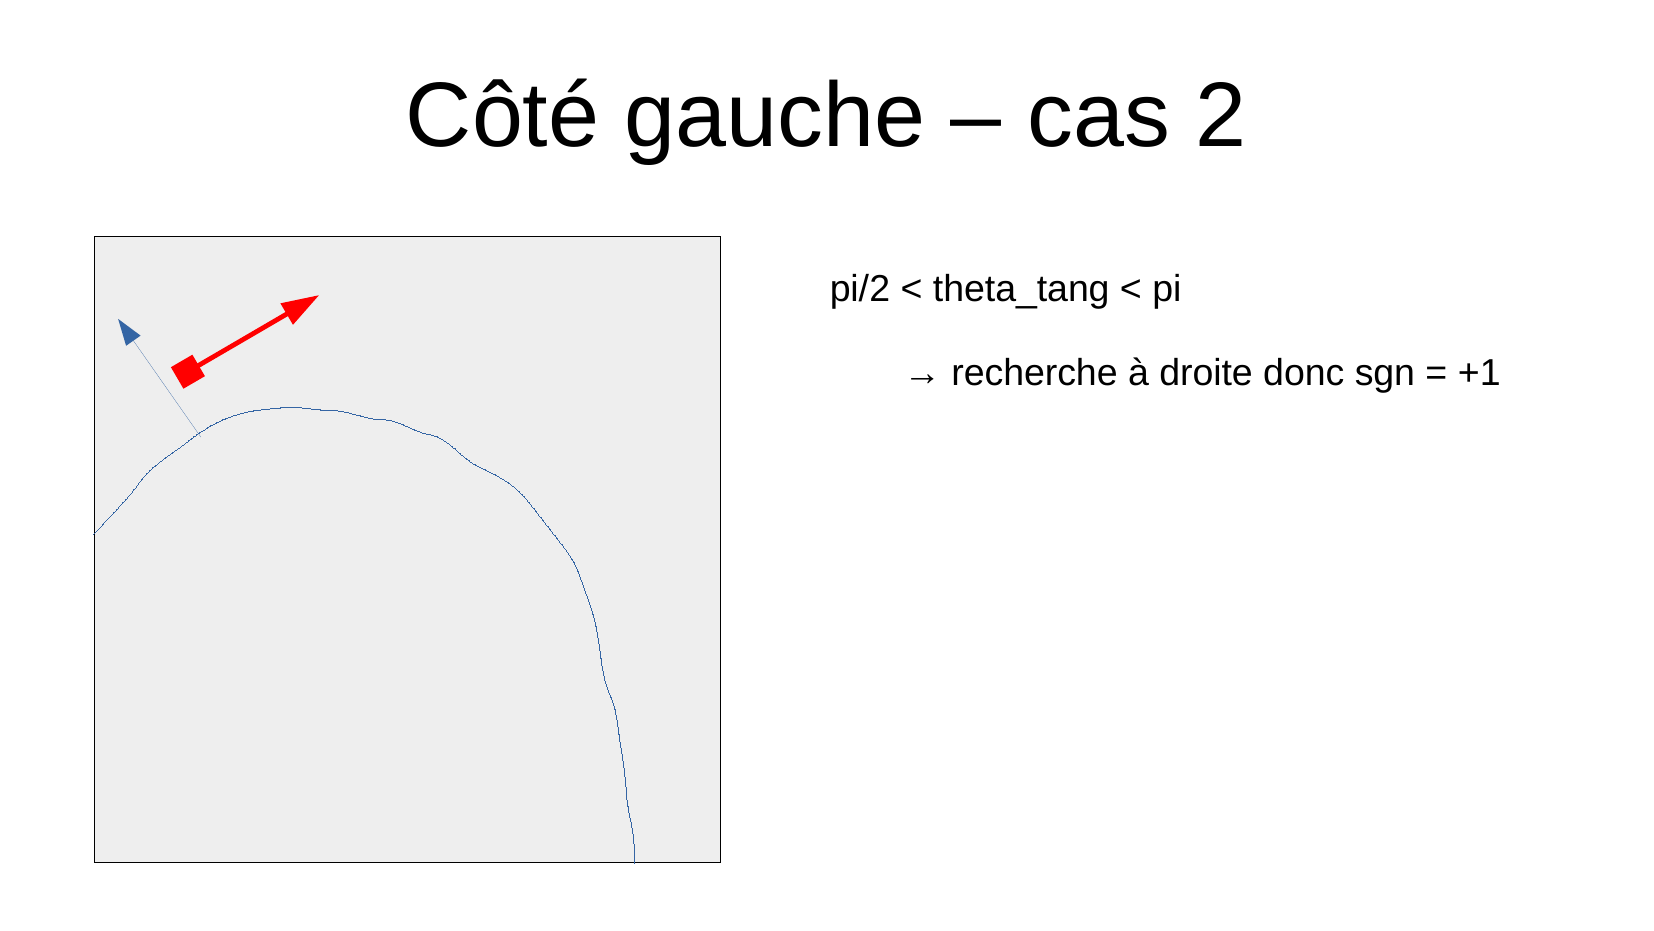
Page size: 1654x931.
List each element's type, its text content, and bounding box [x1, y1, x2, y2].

text_box pi/2 < theta_tang < pi → recherche à droite donc sgn = +1 [814, 259, 1583, 401]
text_box [94, 236, 721, 863]
title Côté gauche – cas 2 [82, 37, 1571, 193]
